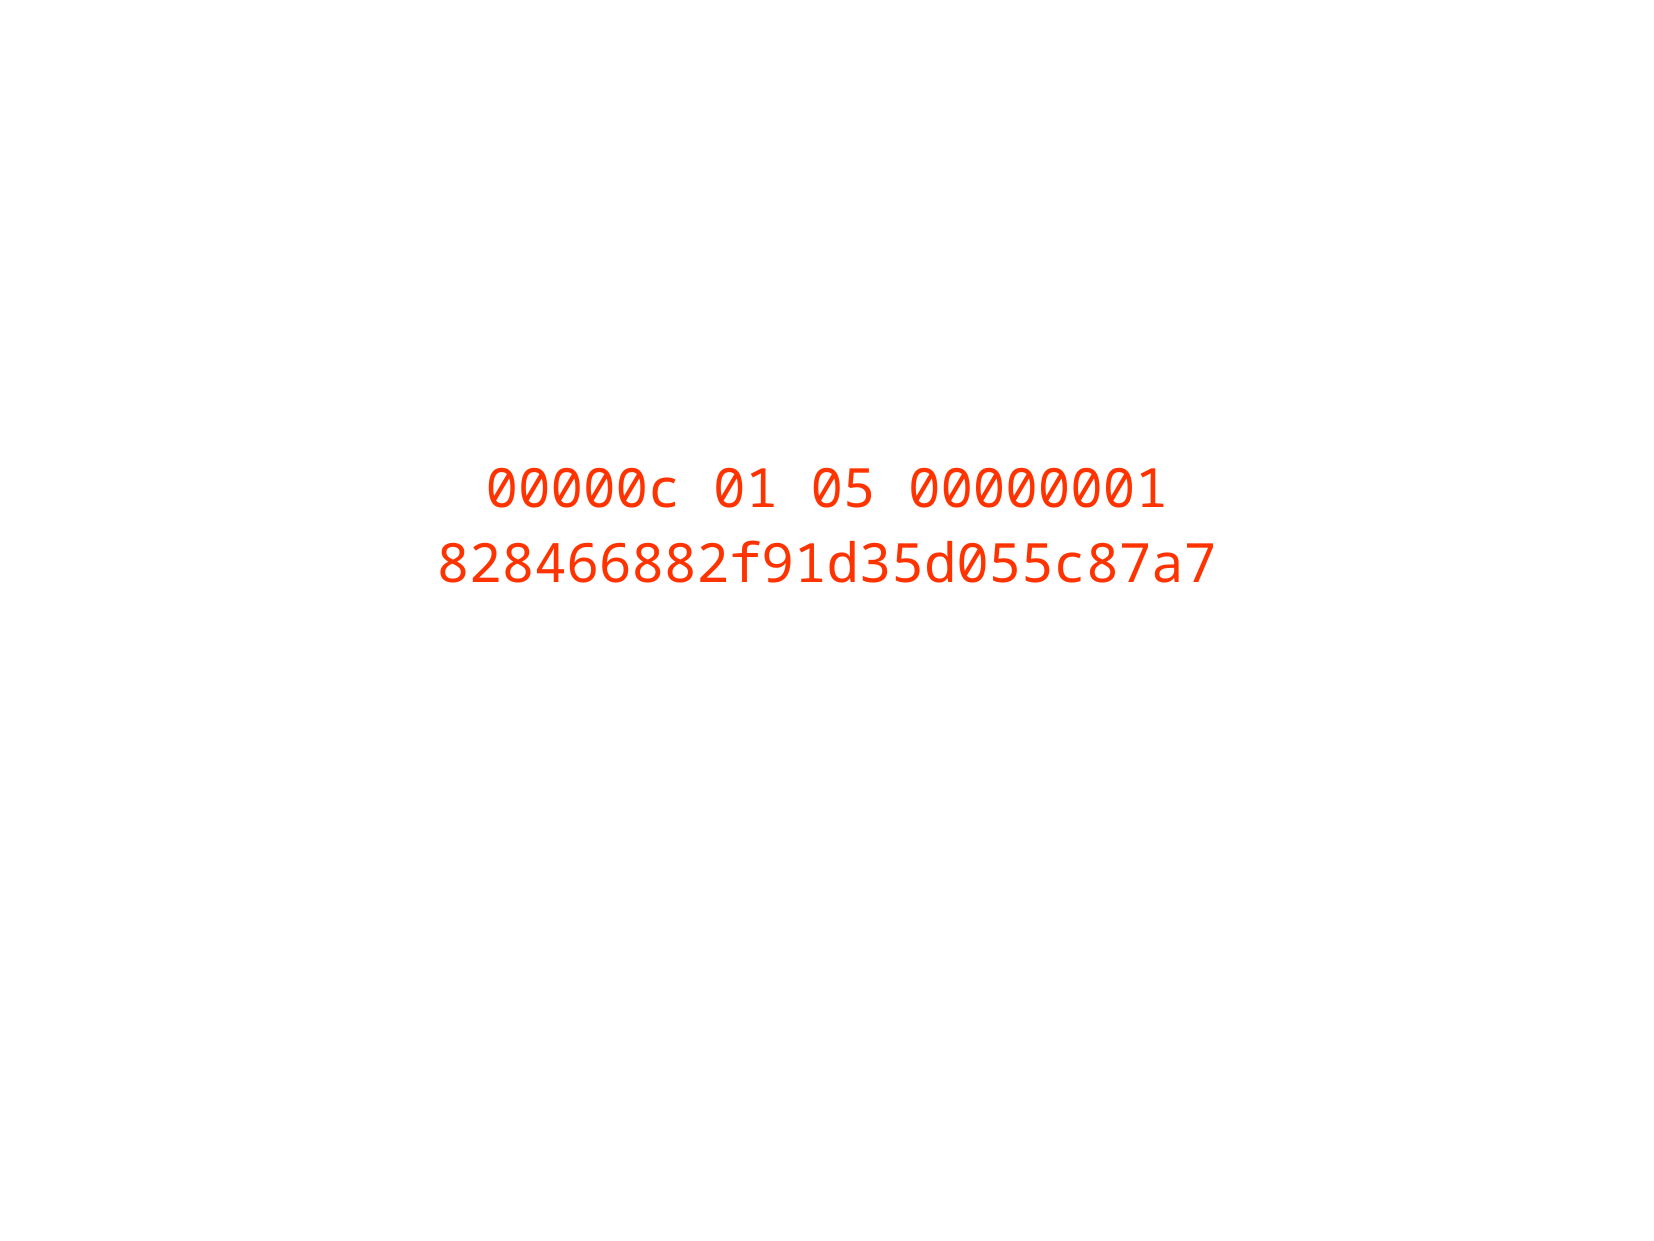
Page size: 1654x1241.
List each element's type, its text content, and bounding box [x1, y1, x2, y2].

list 00000c 01 05 00000001 828466882f91d35d055c87a7 [82, 450, 1571, 1109]
